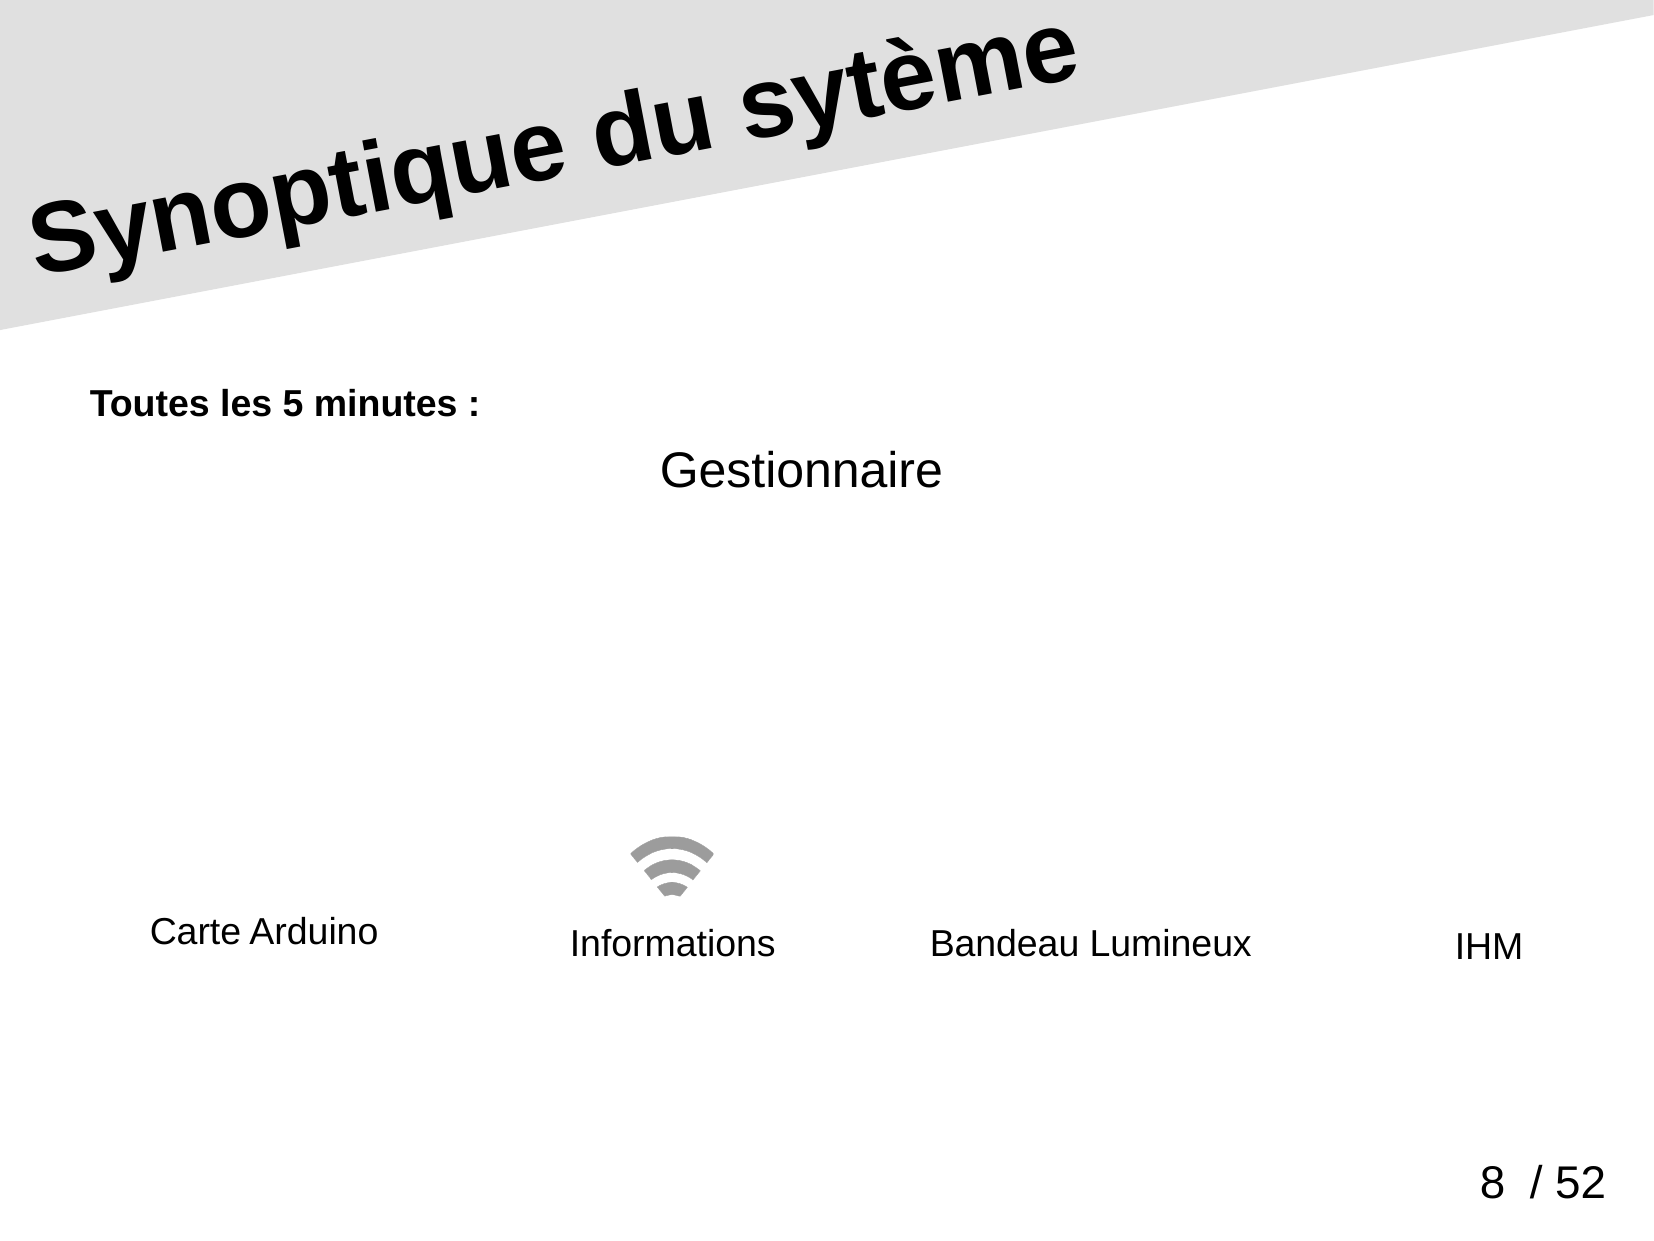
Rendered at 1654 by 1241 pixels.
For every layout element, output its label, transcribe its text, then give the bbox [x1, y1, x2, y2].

text_box Informations [555, 915, 811, 972]
text_box Carte Arduino [135, 903, 421, 961]
text_box Toutes les 5 minutes : [75, 375, 526, 432]
text_box Gestionnaire [645, 435, 1096, 571]
picture [630, 824, 714, 909]
title Synoptique du sytème [11, 0, 1512, 345]
text_box Bandeau Lumineux [915, 915, 1396, 972]
text_box IHM [1440, 918, 1561, 976]
